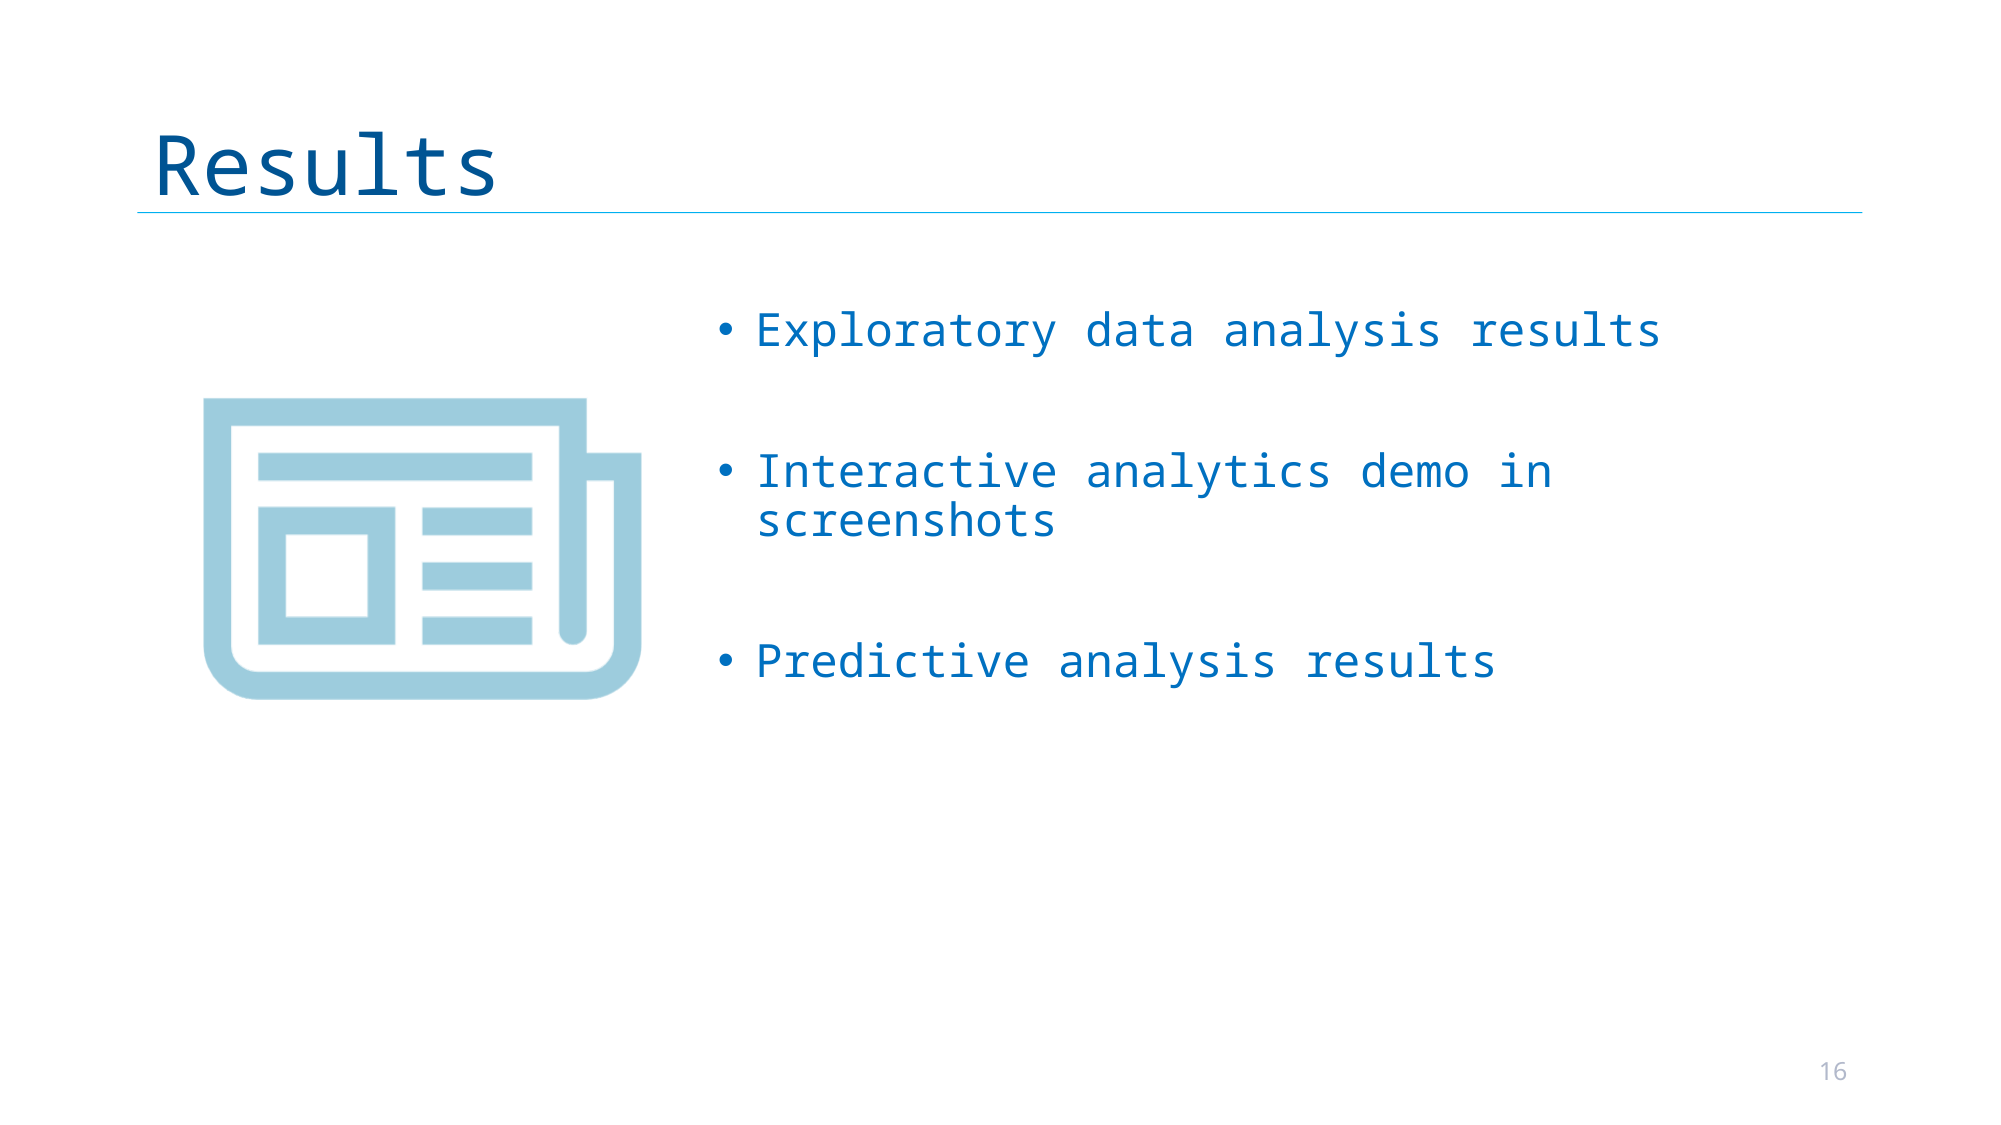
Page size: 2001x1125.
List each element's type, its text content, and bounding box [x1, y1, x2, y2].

picture [160, 300, 685, 825]
text_box Exploratory data analysis results Interactive analytics demo in screenshots Predictive analysis results [702, 299, 1863, 1014]
title Results [137, 59, 1863, 278]
slide_number 41 [1412, 1042, 1863, 1103]
